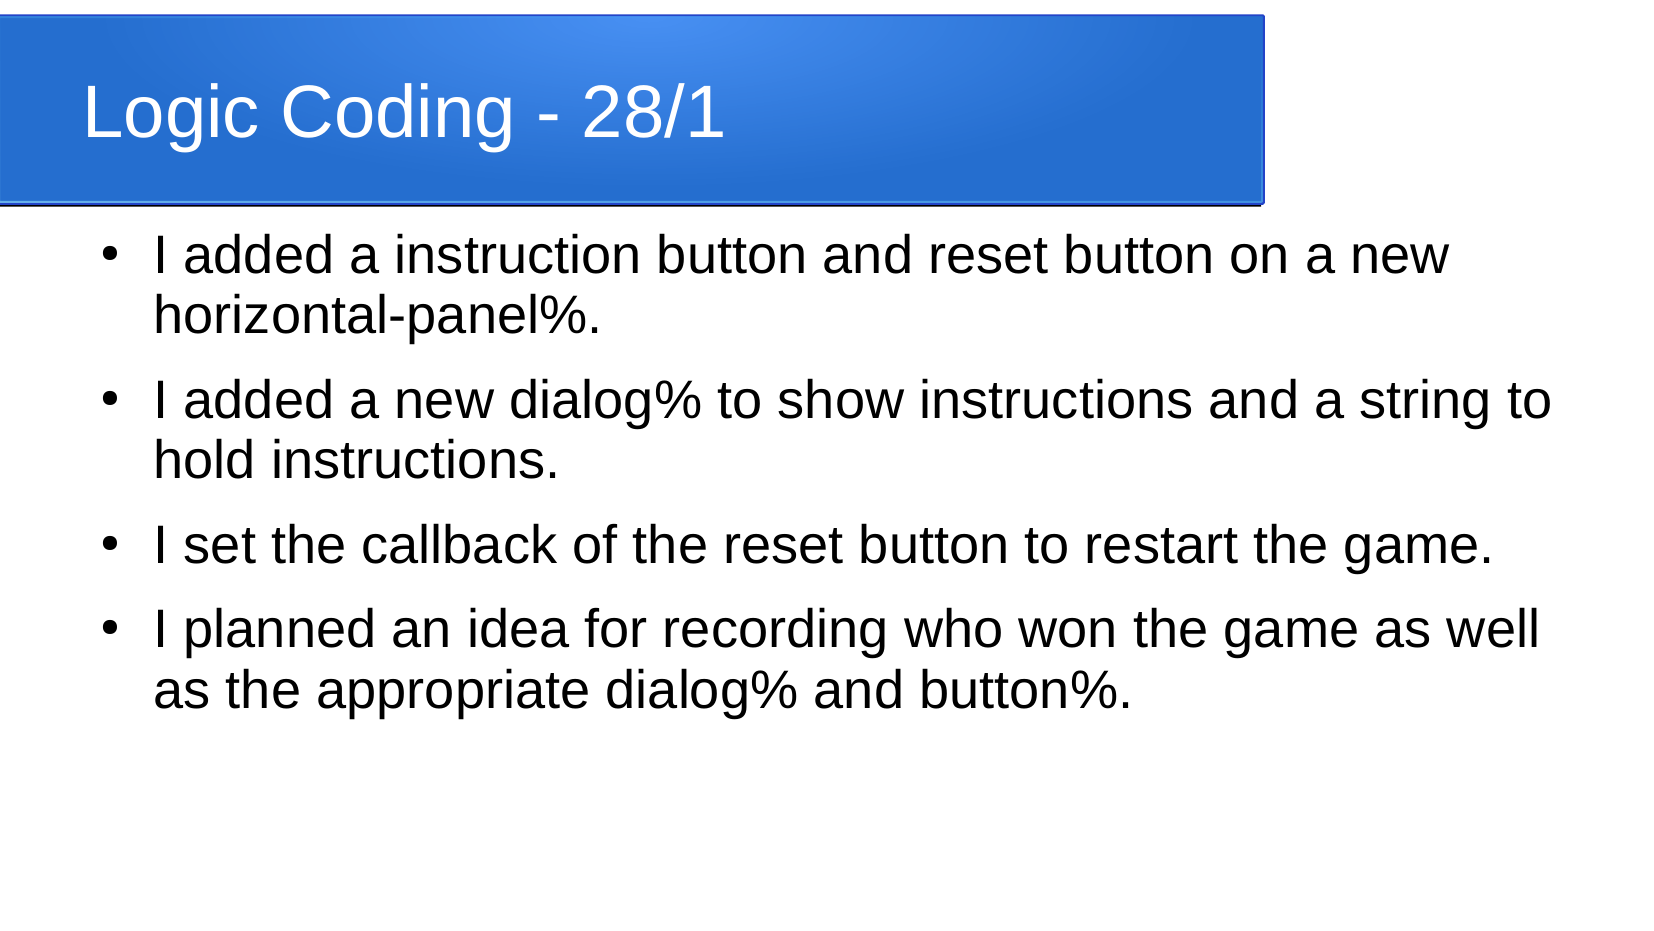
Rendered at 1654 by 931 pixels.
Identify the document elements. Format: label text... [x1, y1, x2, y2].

list I added a instruction button and reset button on a new horizontal-panel%. I added a new dialog% to show instructions and a string to hold instructions. I set the callback of the reset button to restart the game. I planned an idea for recording who won the game as well as the appropriate dialog% and button%. [82, 224, 1571, 764]
title Logic Coding - 28/1 [82, 35, 1235, 189]
